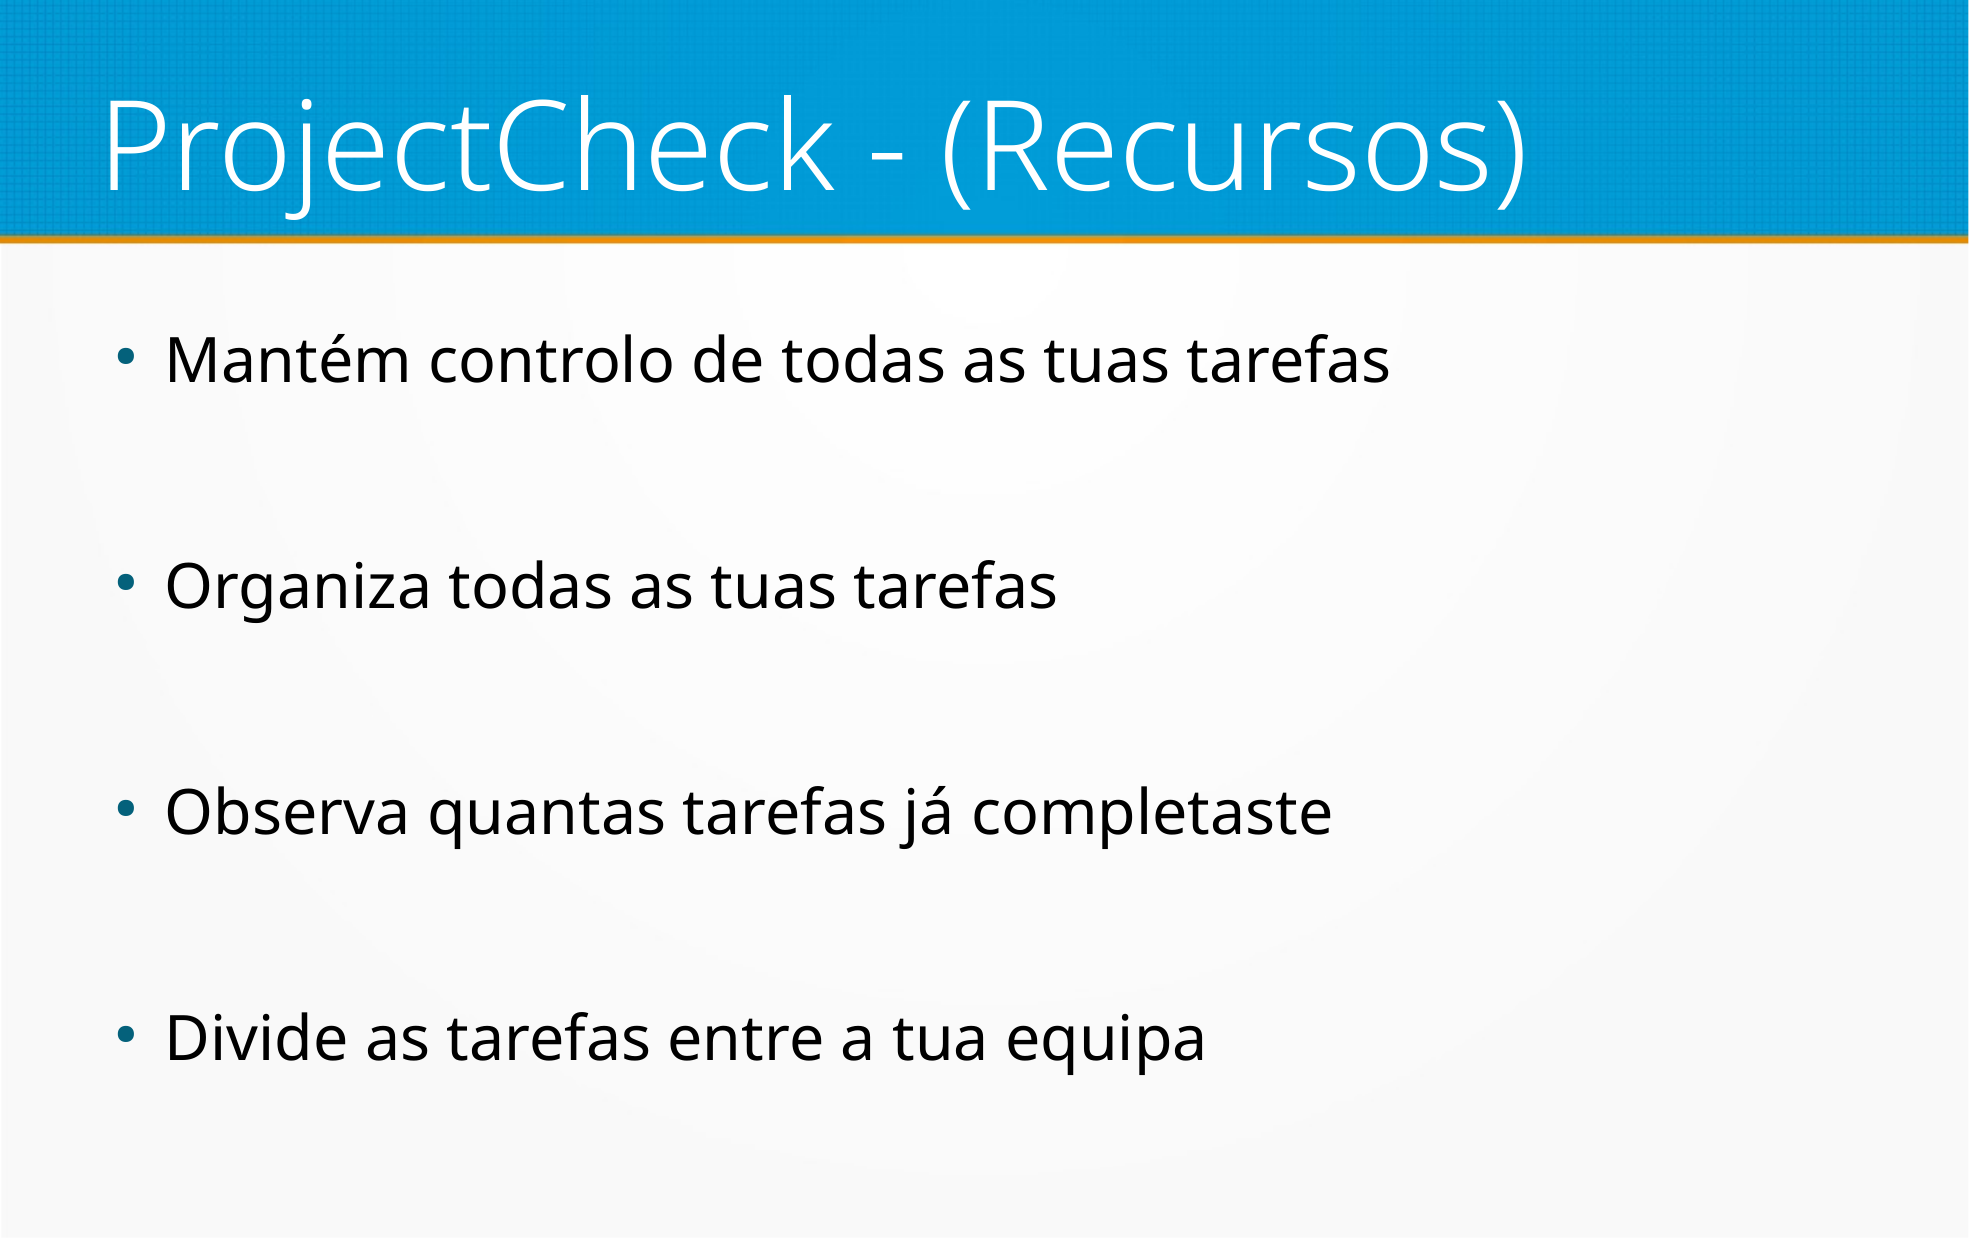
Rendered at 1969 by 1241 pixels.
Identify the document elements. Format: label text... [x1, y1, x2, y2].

title ProjectCheck - (Recursos) [98, 19, 1870, 227]
list Mantém controlo de todas as tuas tarefas Organiza todas as tuas tarefas Observa quantas tarefas já completaste Divide as tarefas entre a tua equipa [98, 315, 1861, 1081]
picture [0, 233, 1969, 1241]
